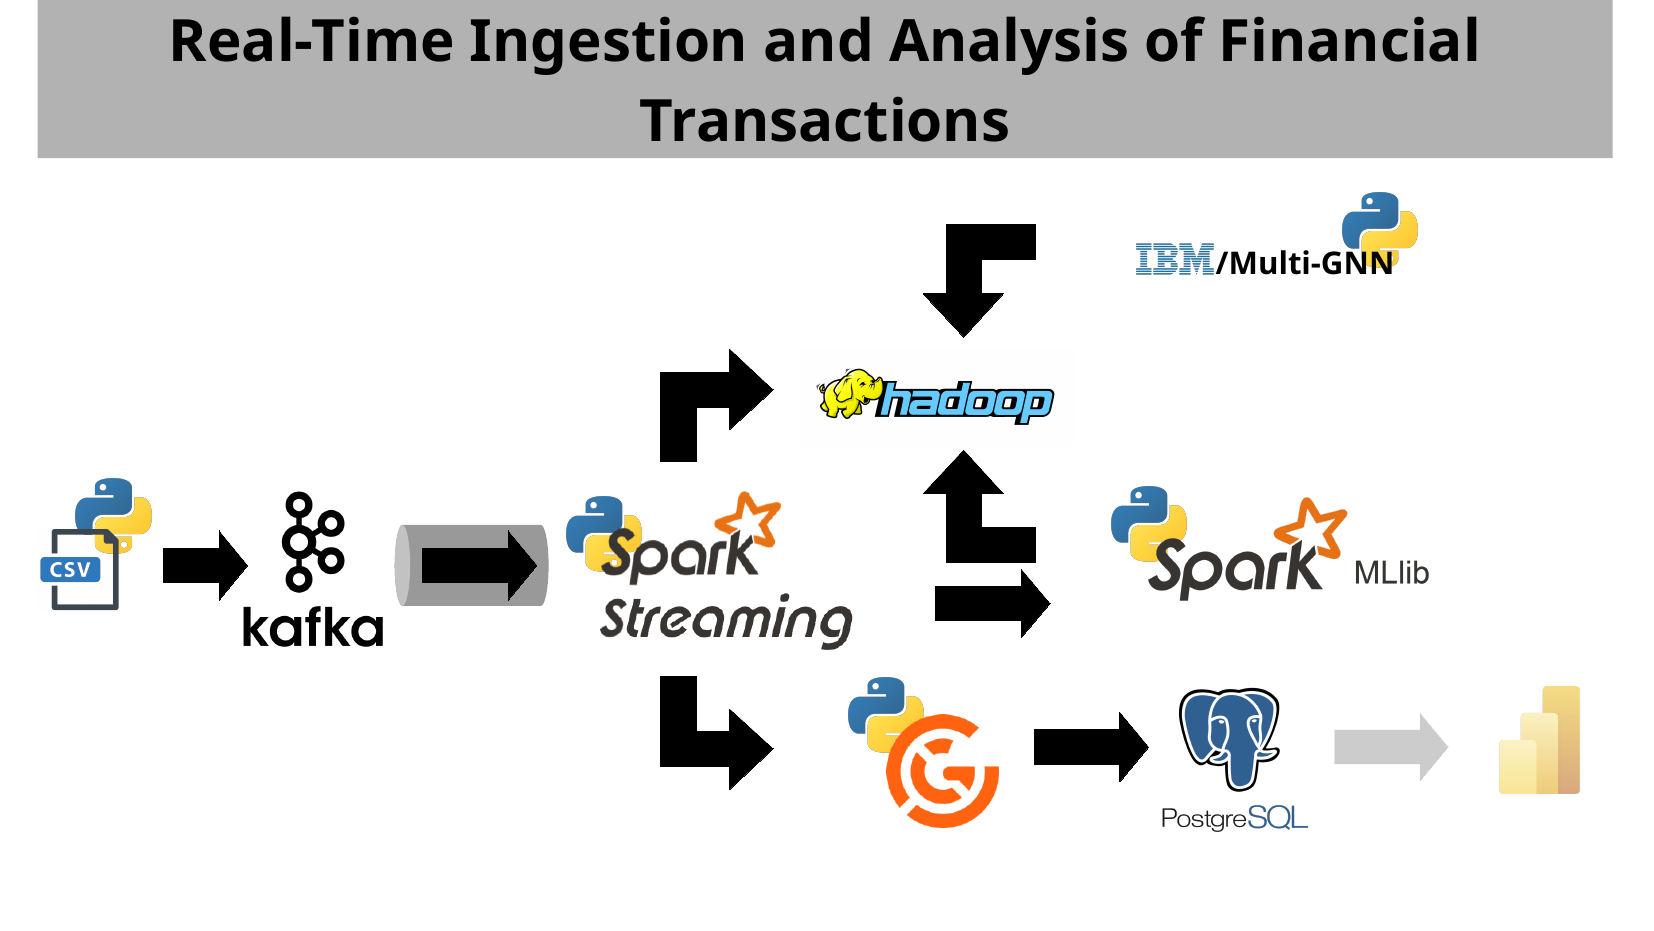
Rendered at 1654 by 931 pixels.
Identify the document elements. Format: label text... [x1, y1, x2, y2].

picture [226, 475, 399, 663]
text_box [163, 530, 248, 601]
text_box [935, 569, 1051, 638]
picture [848, 677, 999, 828]
picture [566, 477, 863, 666]
picture [1342, 192, 1418, 233]
picture [1486, 686, 1593, 794]
text_box [403, 524, 549, 606]
text_box /Multi-GNN [1200, 233, 1475, 287]
picture [1136, 237, 1214, 281]
text_box [923, 224, 1036, 338]
text_box [1034, 712, 1149, 782]
text_box [923, 450, 1036, 563]
text_box [660, 676, 774, 790]
picture [1111, 486, 1487, 619]
title Real-Time Ingestion and Analysis of Financial Transactions [37, 41, 1613, 117]
text_box [660, 349, 774, 462]
picture [799, 349, 1074, 448]
picture [37, 478, 152, 612]
picture [1148, 663, 1318, 851]
text_box [1334, 712, 1449, 782]
